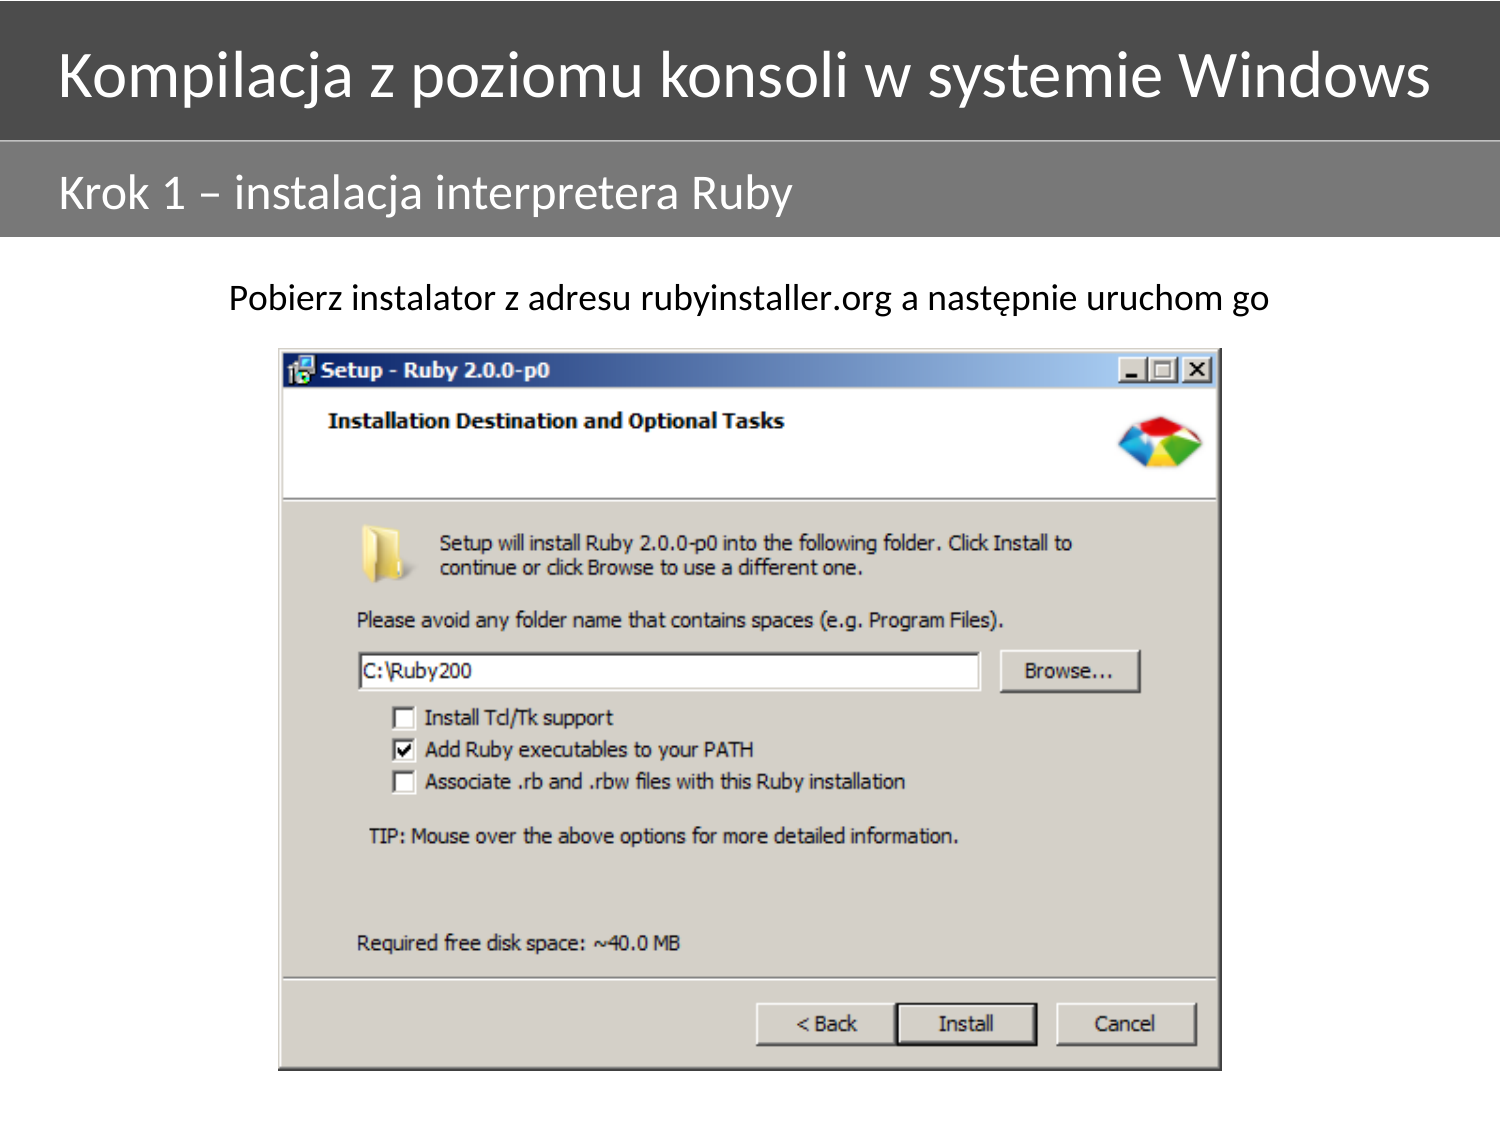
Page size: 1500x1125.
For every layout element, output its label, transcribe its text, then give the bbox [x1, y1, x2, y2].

subtitle Pobierz instalator z adresu rubyinstaller.org a następnie uruchom go [0, 237, 1500, 327]
text_box Kompilacja z poziomu konsoli w systemie Windows [0, 1, 1500, 140]
picture [278, 348, 1222, 1071]
text_box Krok 1 – instalacja interpretera Ruby [0, 141, 1500, 237]
